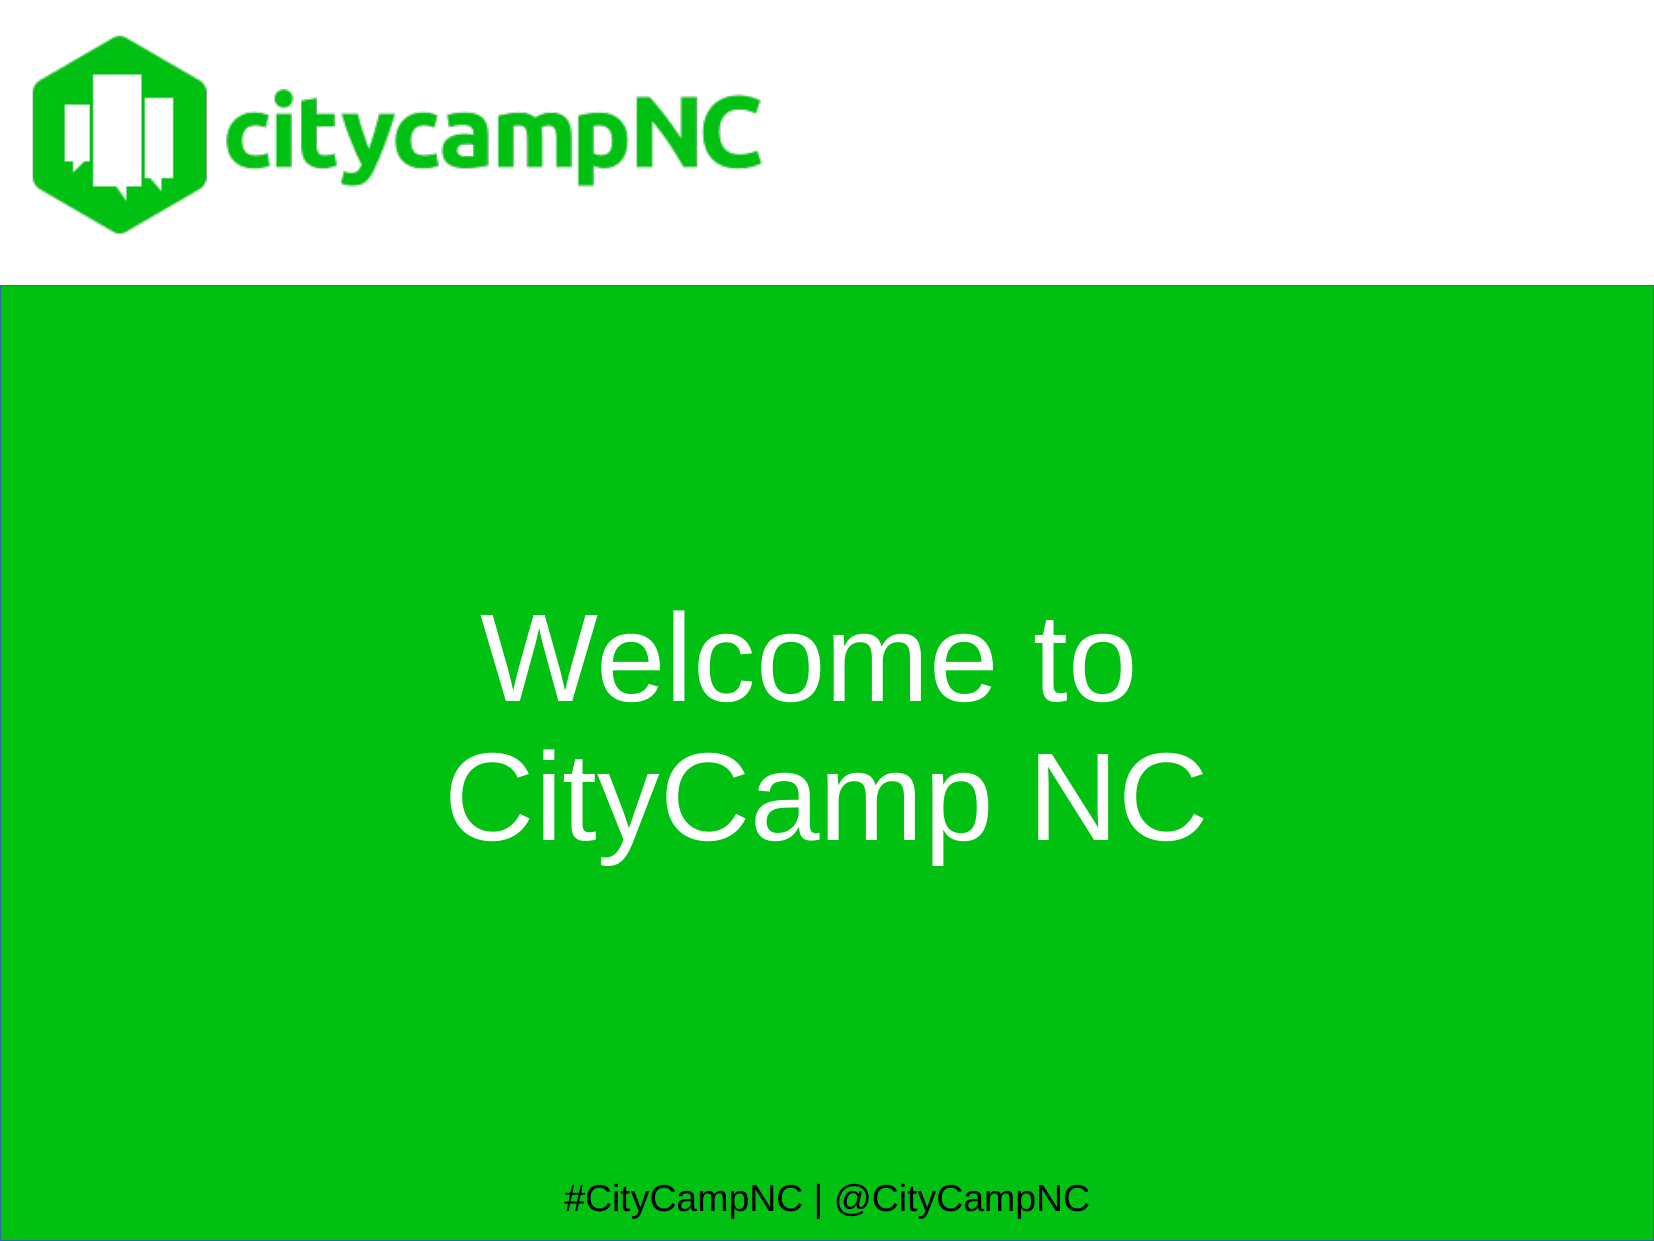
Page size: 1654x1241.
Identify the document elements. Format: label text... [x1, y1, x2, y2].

subtitle Welcome to CityCamp NC [79, 330, 1576, 1126]
picture [0, 3, 794, 267]
